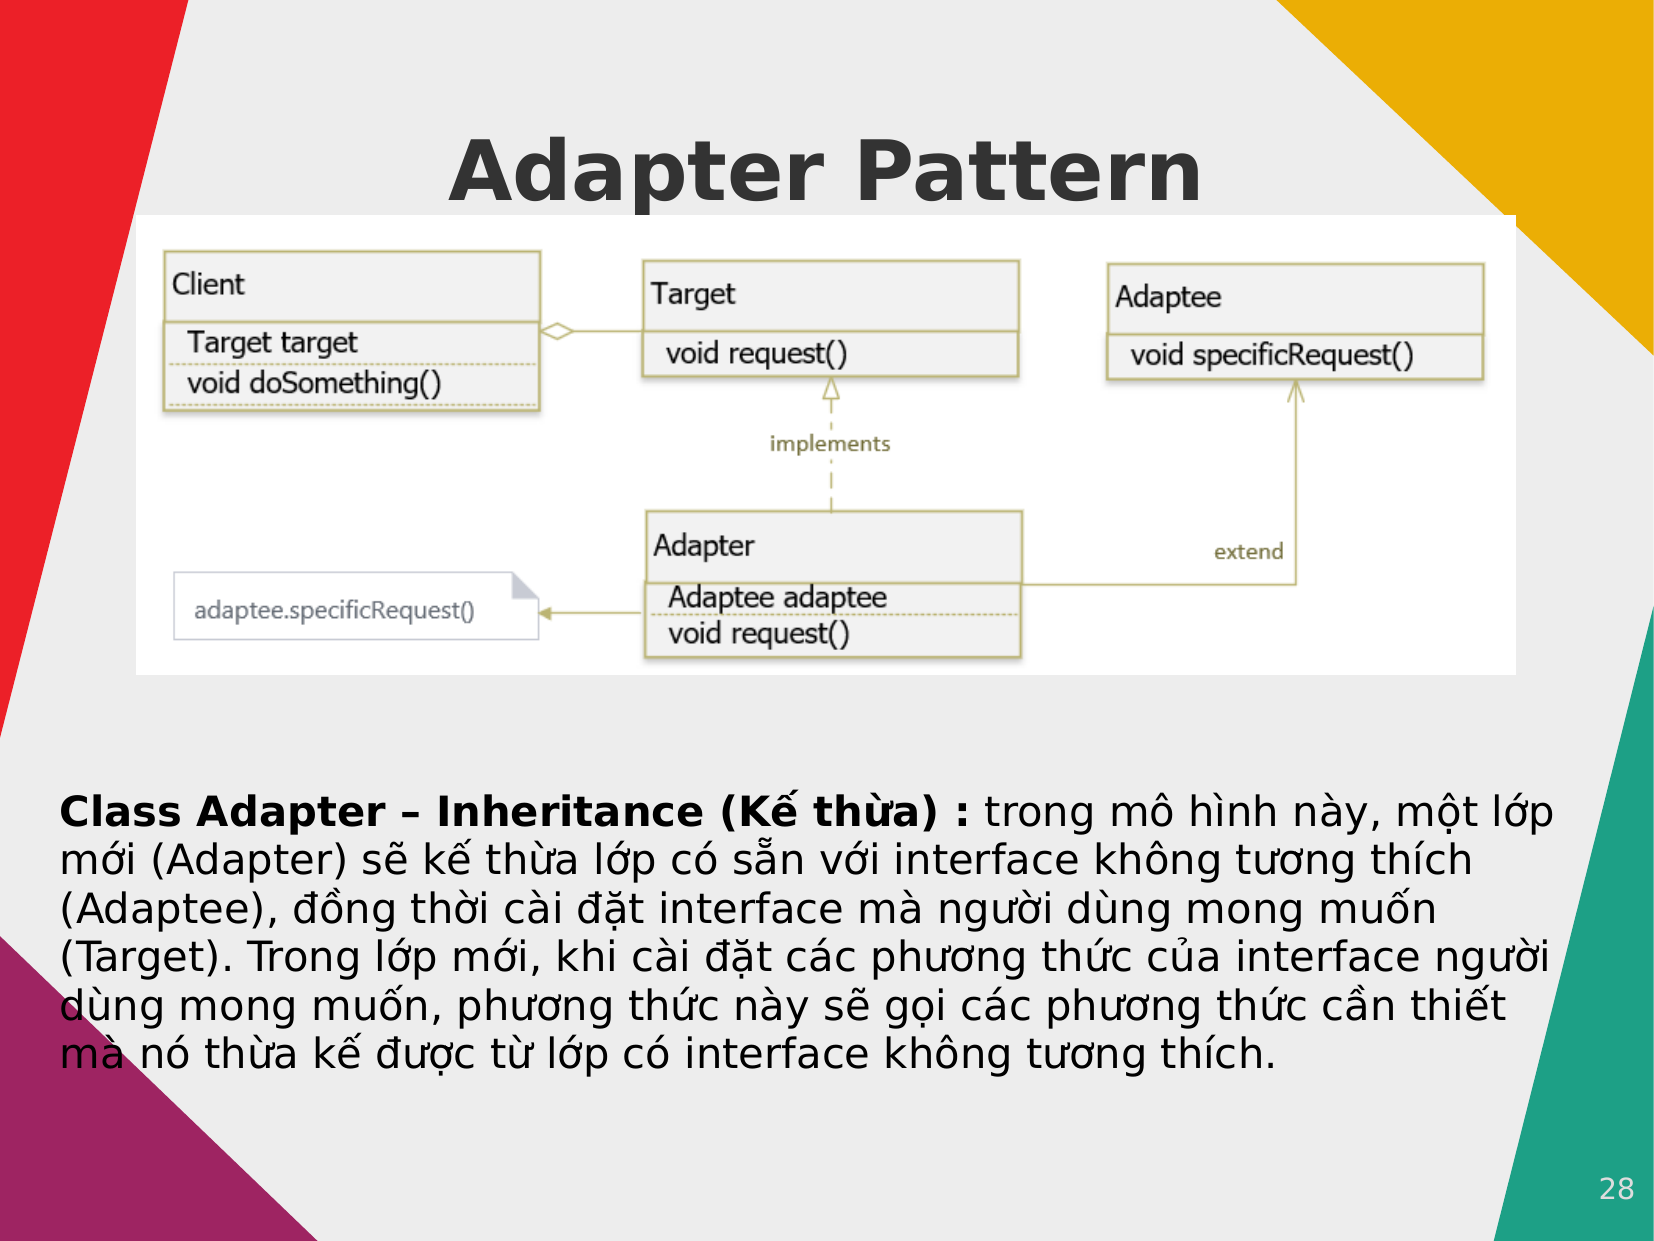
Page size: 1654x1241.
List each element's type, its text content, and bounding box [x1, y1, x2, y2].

picture [136, 215, 1516, 676]
text_box Class Adapter – Inheritance (Kế thừa) : trong mô hình này, một lớp mới (Adapter) sẽ kế thừa lớp có sẵn với interface không tương thích (Adaptee), đồng thời cài đặt interface mà người dùng mong muốn (Target). Trong lớp mới, khi cài đặt các phương thức của interface người dùng mong muốn, phương thức này sẽ gọi các phương thức cần thiết mà nó thừa kế được từ lớp có interface không tương thích. [45, 780, 1591, 1201]
title Adapter Pattern [114, 73, 1539, 271]
